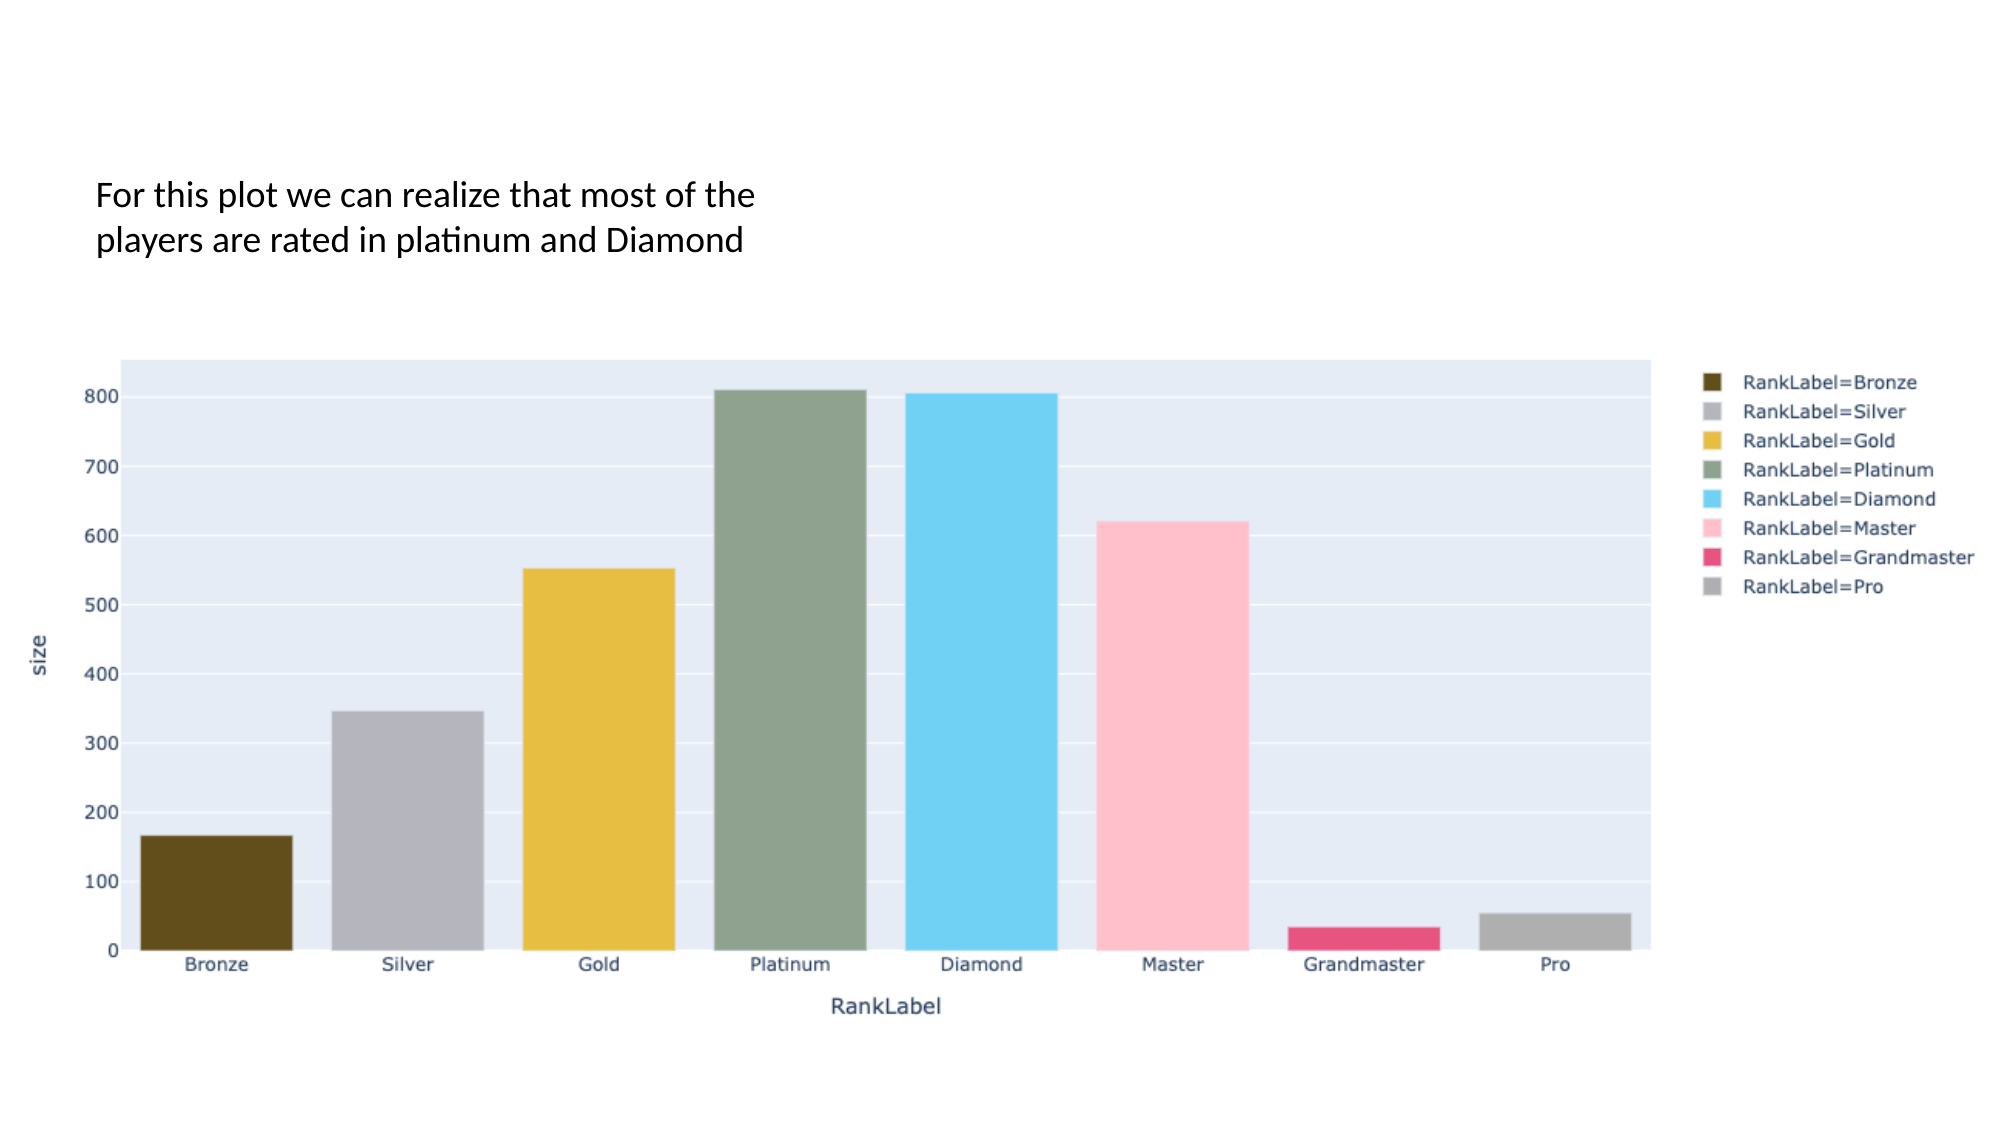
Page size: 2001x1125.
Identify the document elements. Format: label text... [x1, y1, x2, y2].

text_box For this plot we can realize that most of the players are rated in platinum and Diamond [80, 162, 823, 269]
picture [0, 268, 2000, 1074]
